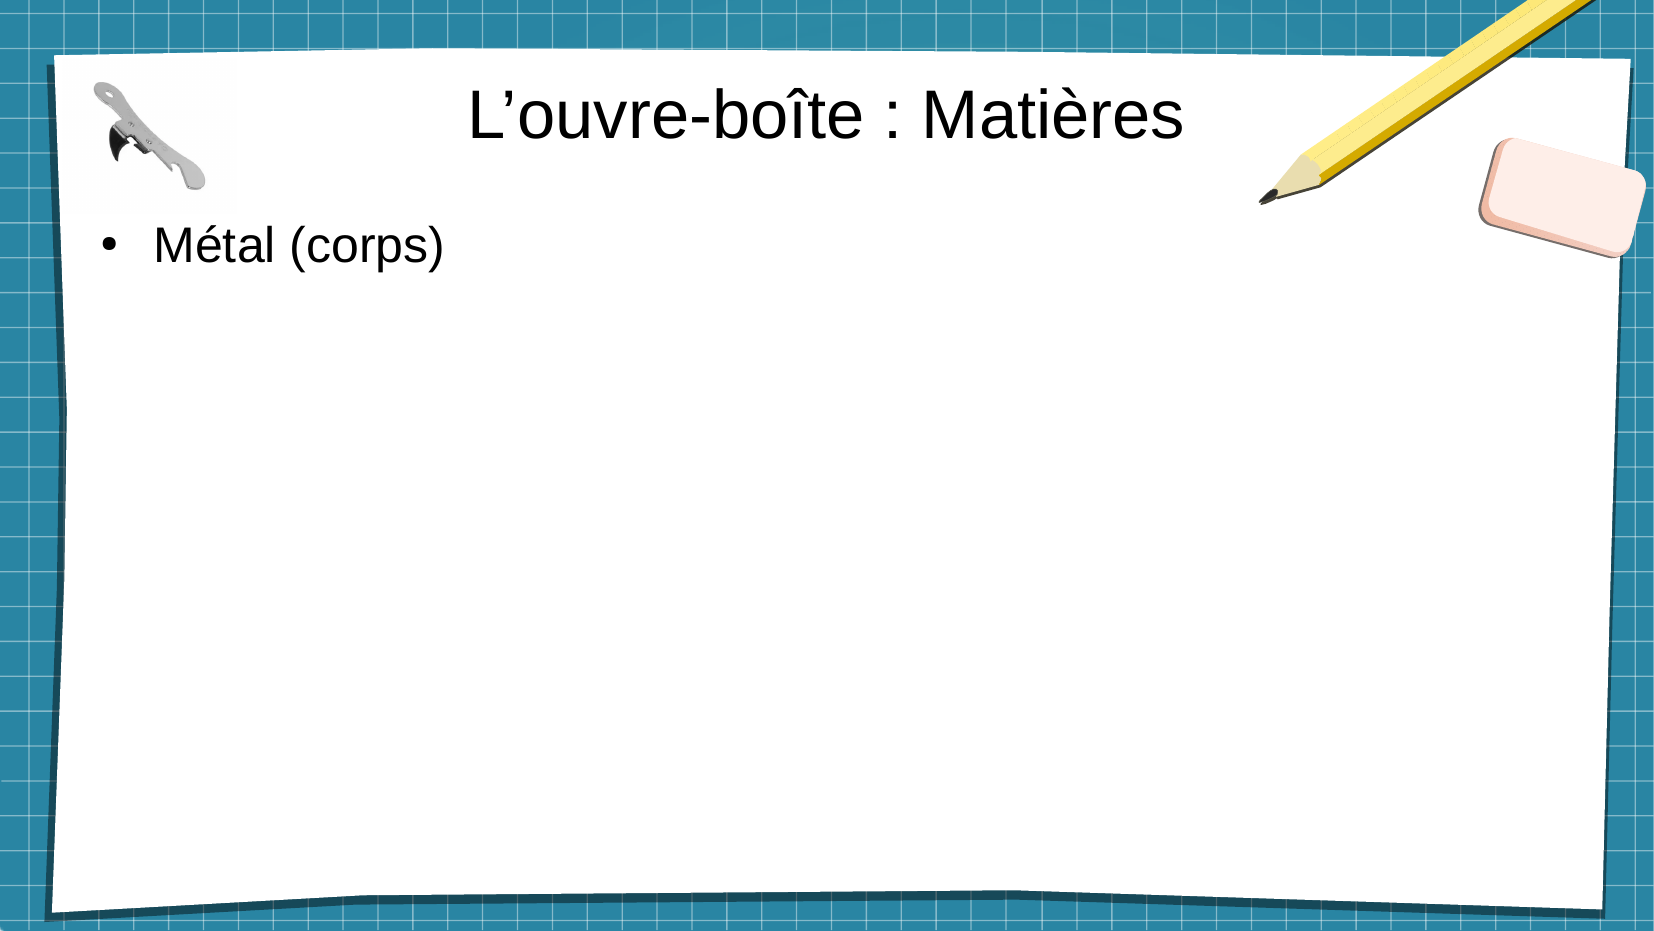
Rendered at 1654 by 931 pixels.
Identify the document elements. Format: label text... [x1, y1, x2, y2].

list Métal (corps) [82, 217, 1571, 758]
title L’ouvre-boîte : Matières [82, 37, 1571, 193]
picture [62, 58, 237, 214]
